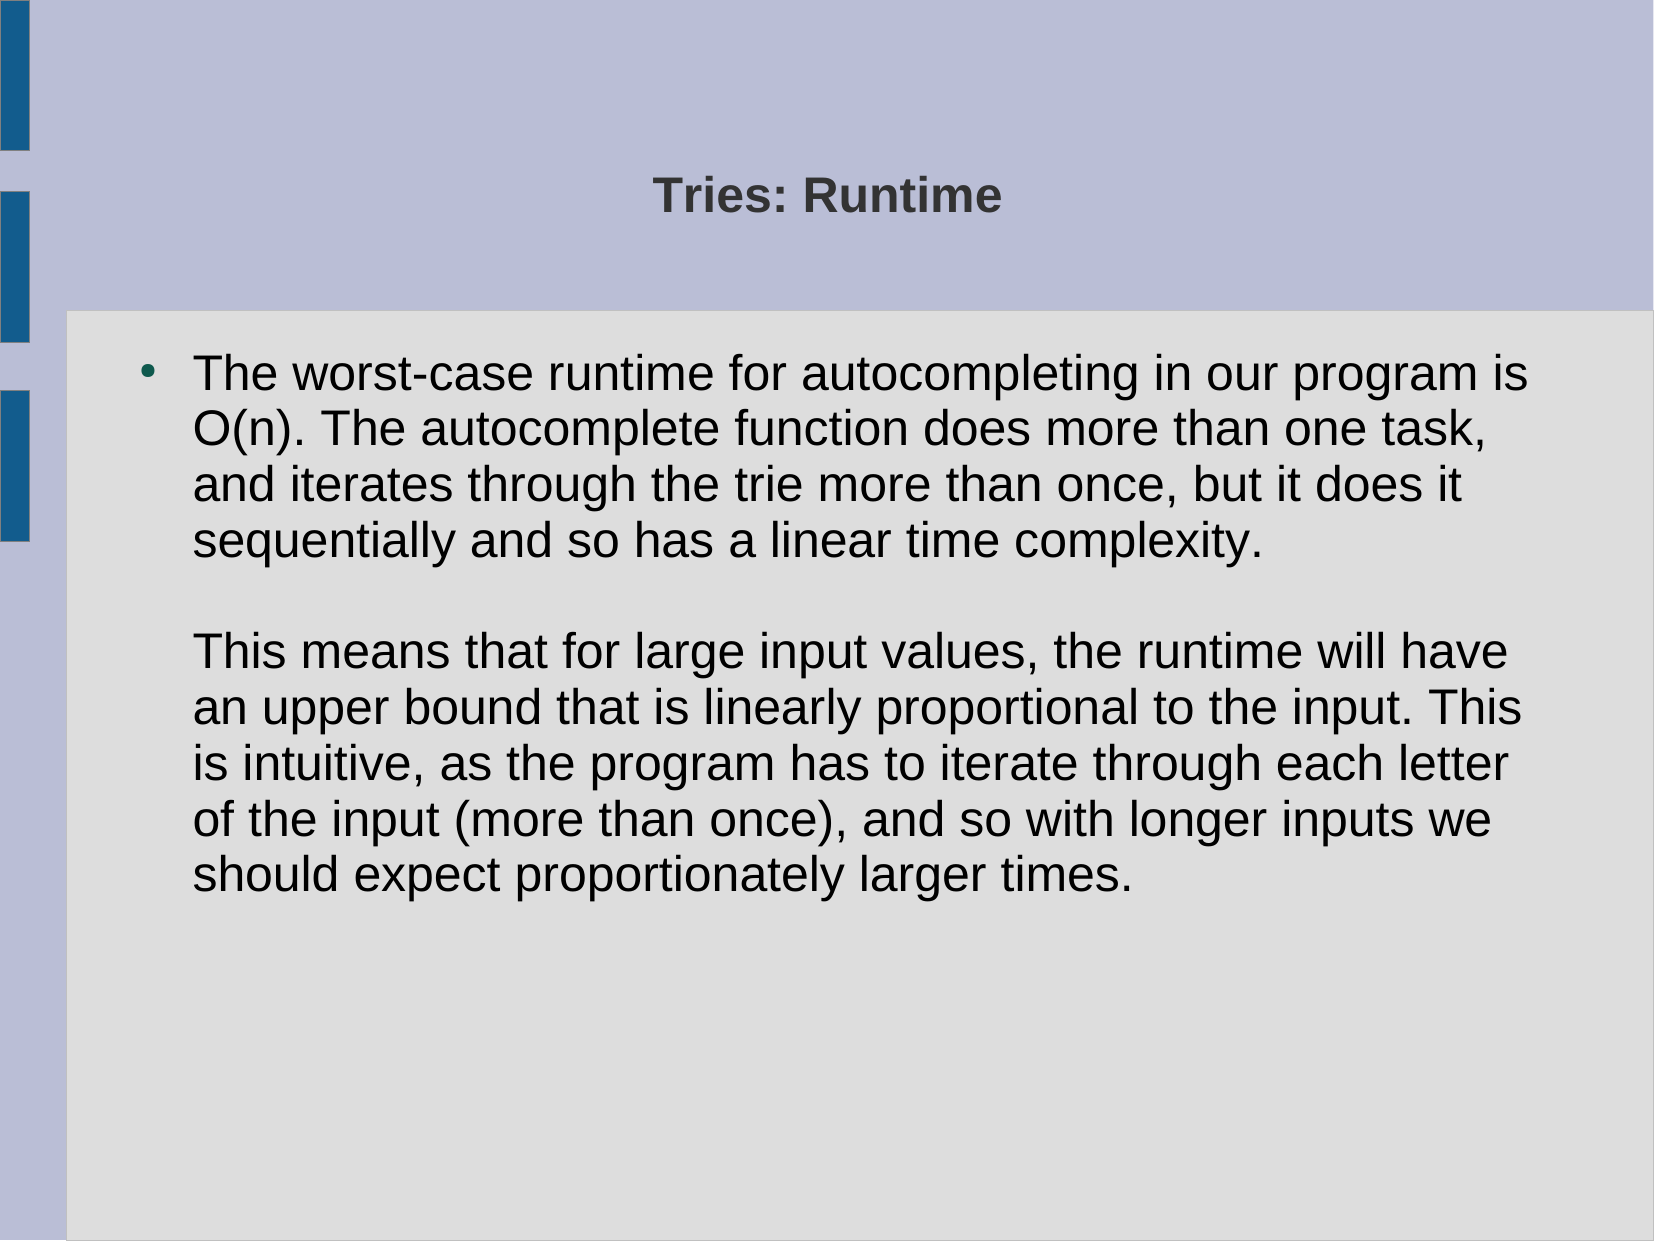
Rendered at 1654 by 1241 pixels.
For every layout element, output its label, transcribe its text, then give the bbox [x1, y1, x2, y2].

list The worst-case runtime for autocompleting in our program is O(n). The autocomplete function does more than one task, and iterates through the trie more than once, but it does it sequentially and so has a linear time complexity. This means that for large input values, the runtime will have an upper bound that is linearly proportional to the input. This is intuitive, as the program has to iterate through each letter of the input (more than once), and so with longer inputs we should expect proportionately larger times. [121, 344, 1534, 1127]
title Tries: Runtime [121, 91, 1534, 299]
